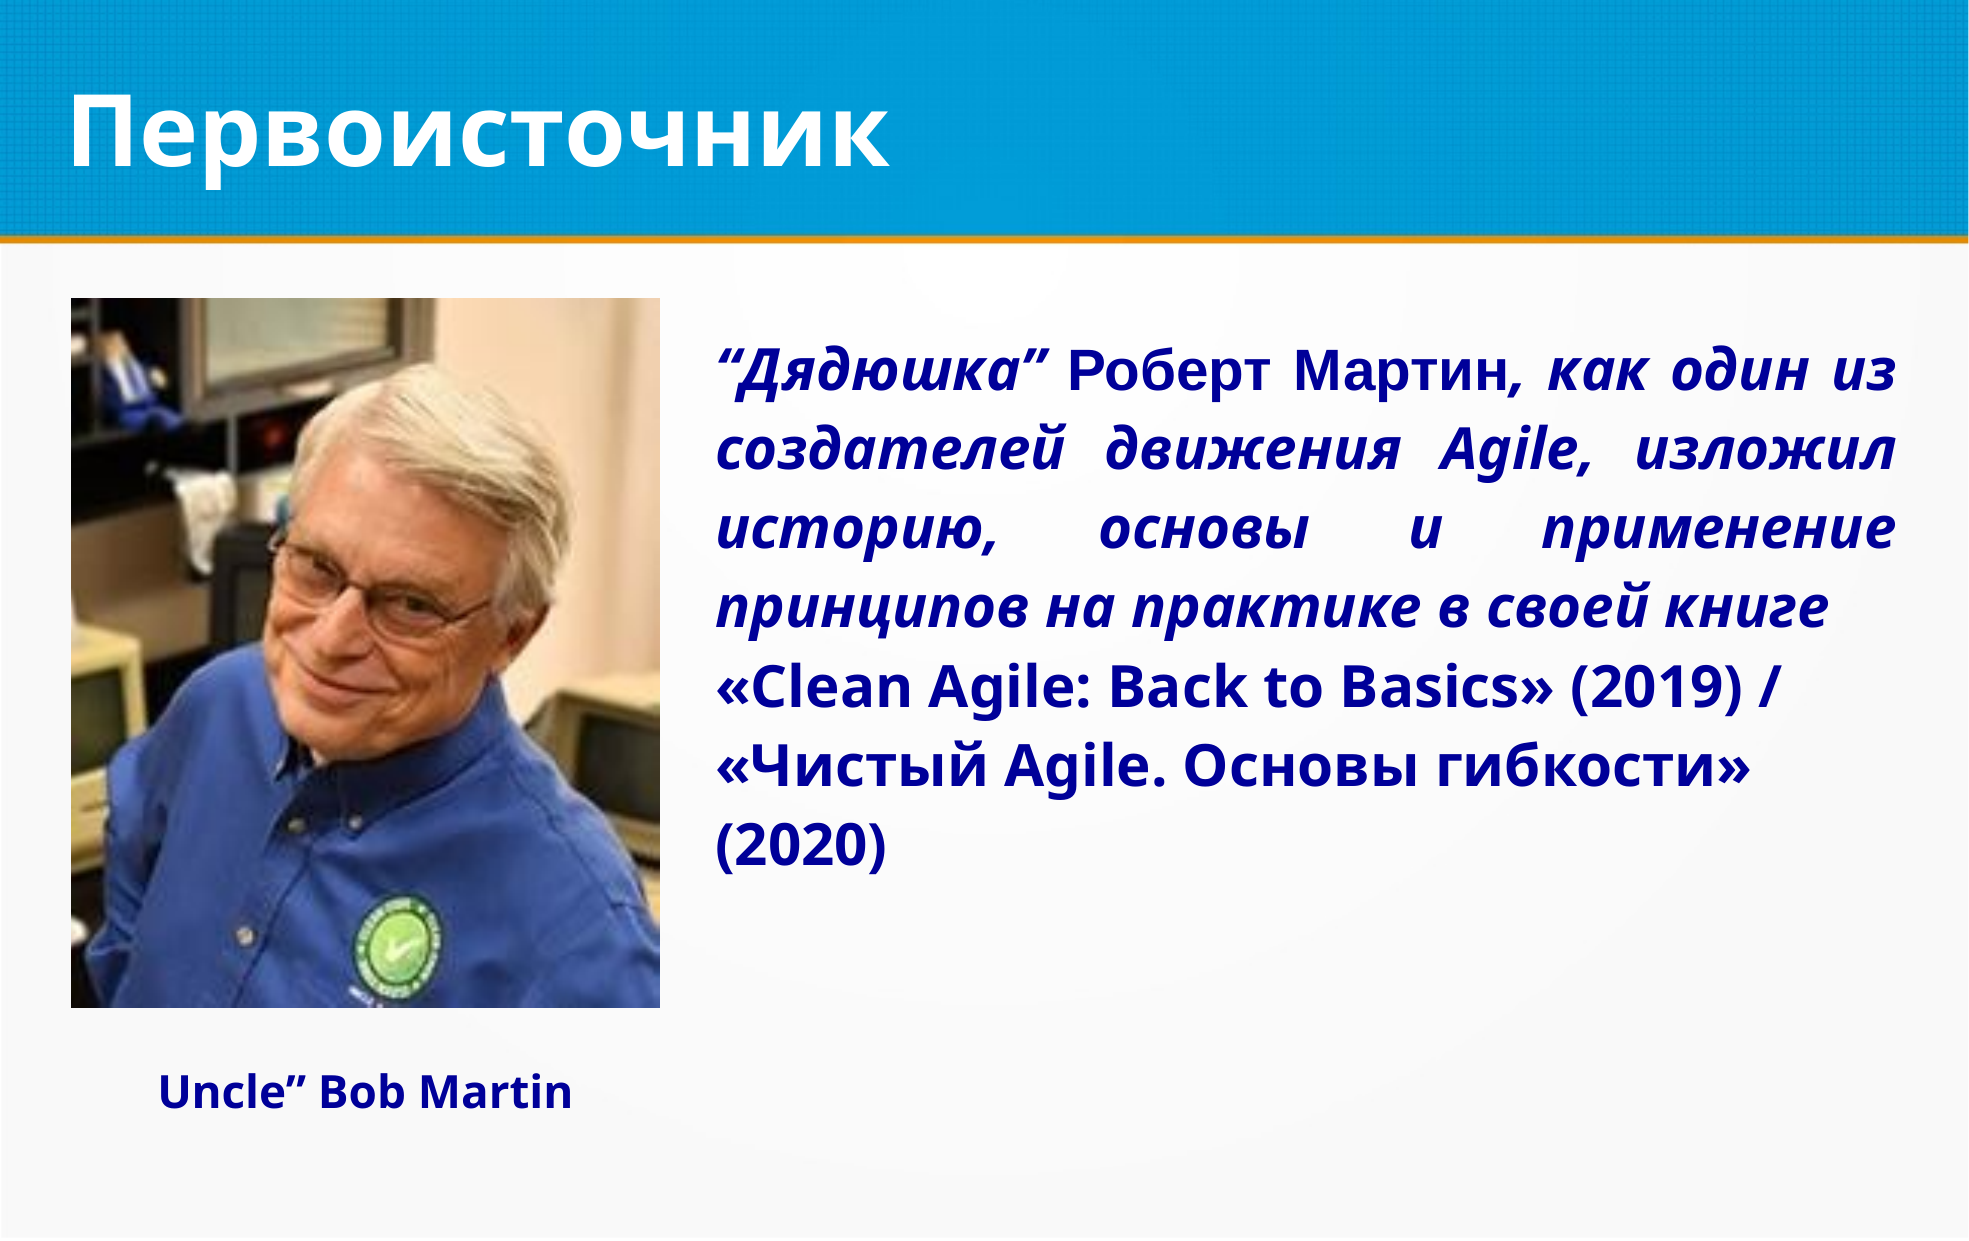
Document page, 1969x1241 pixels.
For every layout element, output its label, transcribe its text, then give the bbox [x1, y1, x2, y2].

picture [0, 233, 1969, 1241]
text_box Первоисточник [59, 55, 1902, 200]
text_box “Дядюшка” Роберт Мартин, как один из создателей движения Agile, изложил историю, основы и применение принципов на практике в своей книге «Clean Agile: Back to Basics» (2019) / «Чистый Agile. Основы гибкости» (2020) [709, 302, 1904, 909]
